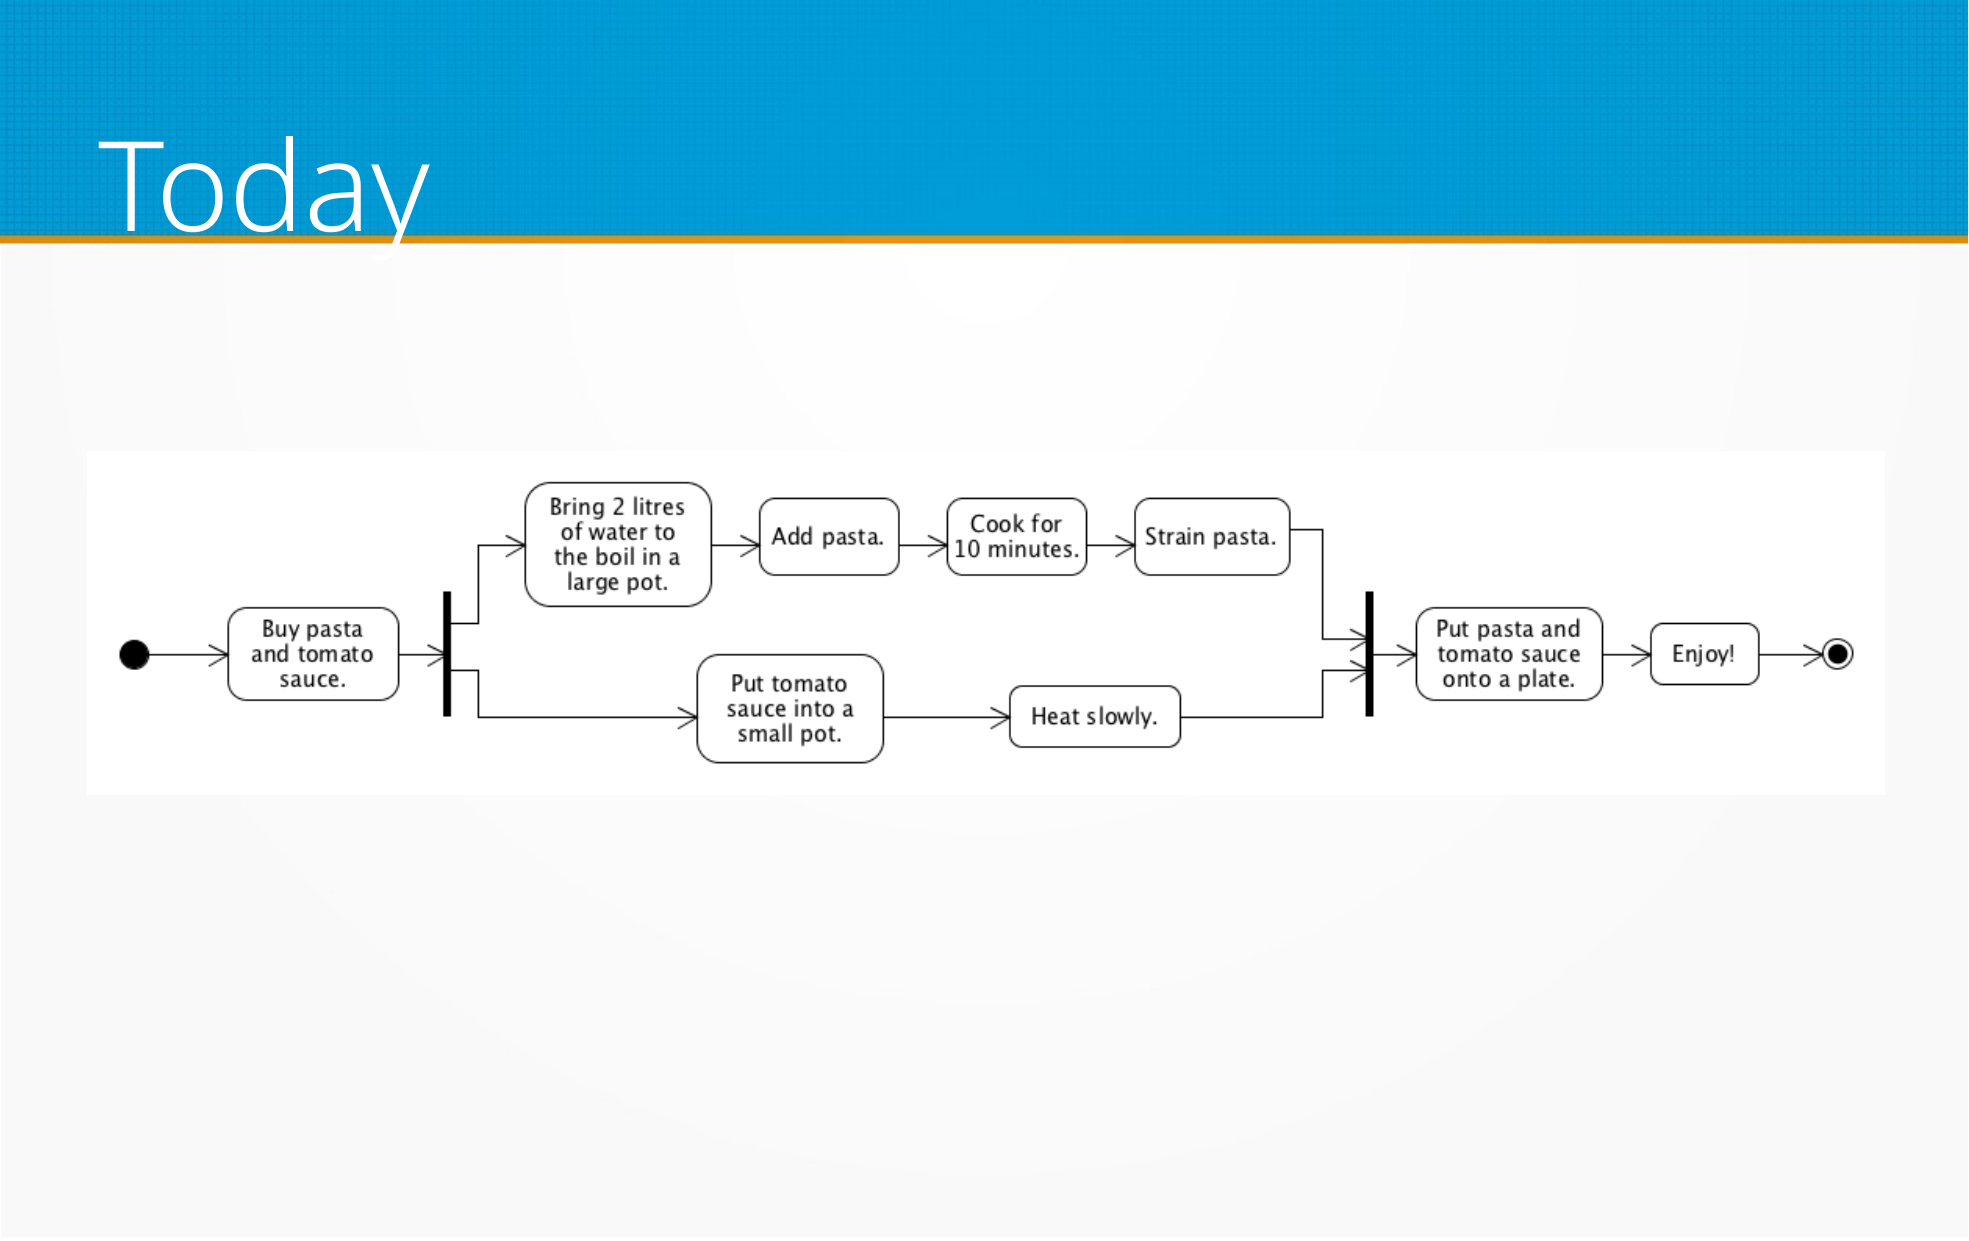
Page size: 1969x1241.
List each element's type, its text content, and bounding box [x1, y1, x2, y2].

picture [0, 233, 1969, 1241]
title Today [98, 49, 1870, 257]
